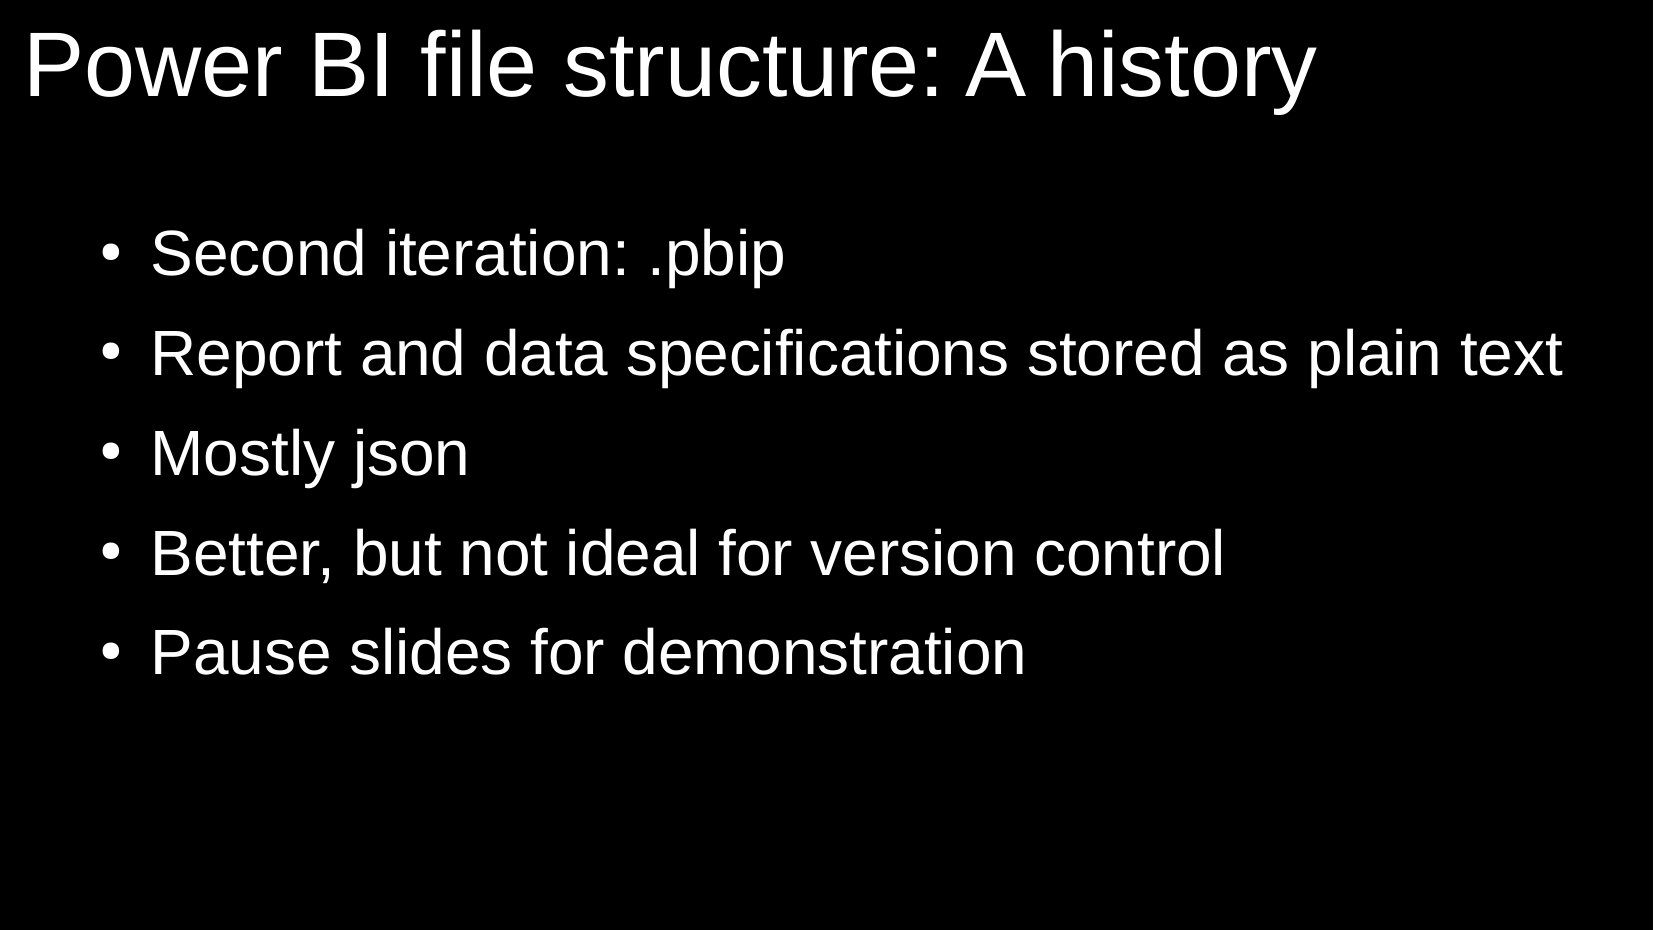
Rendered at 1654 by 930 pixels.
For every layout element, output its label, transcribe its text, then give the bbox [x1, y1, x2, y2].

title Power BI file structure: A history [23, 11, 1588, 119]
list Second iteration: .pbip Report and data specifications stored as plain text Mostly json Better, but not ideal for version control Pause slides for demonstration [82, 217, 1571, 757]
